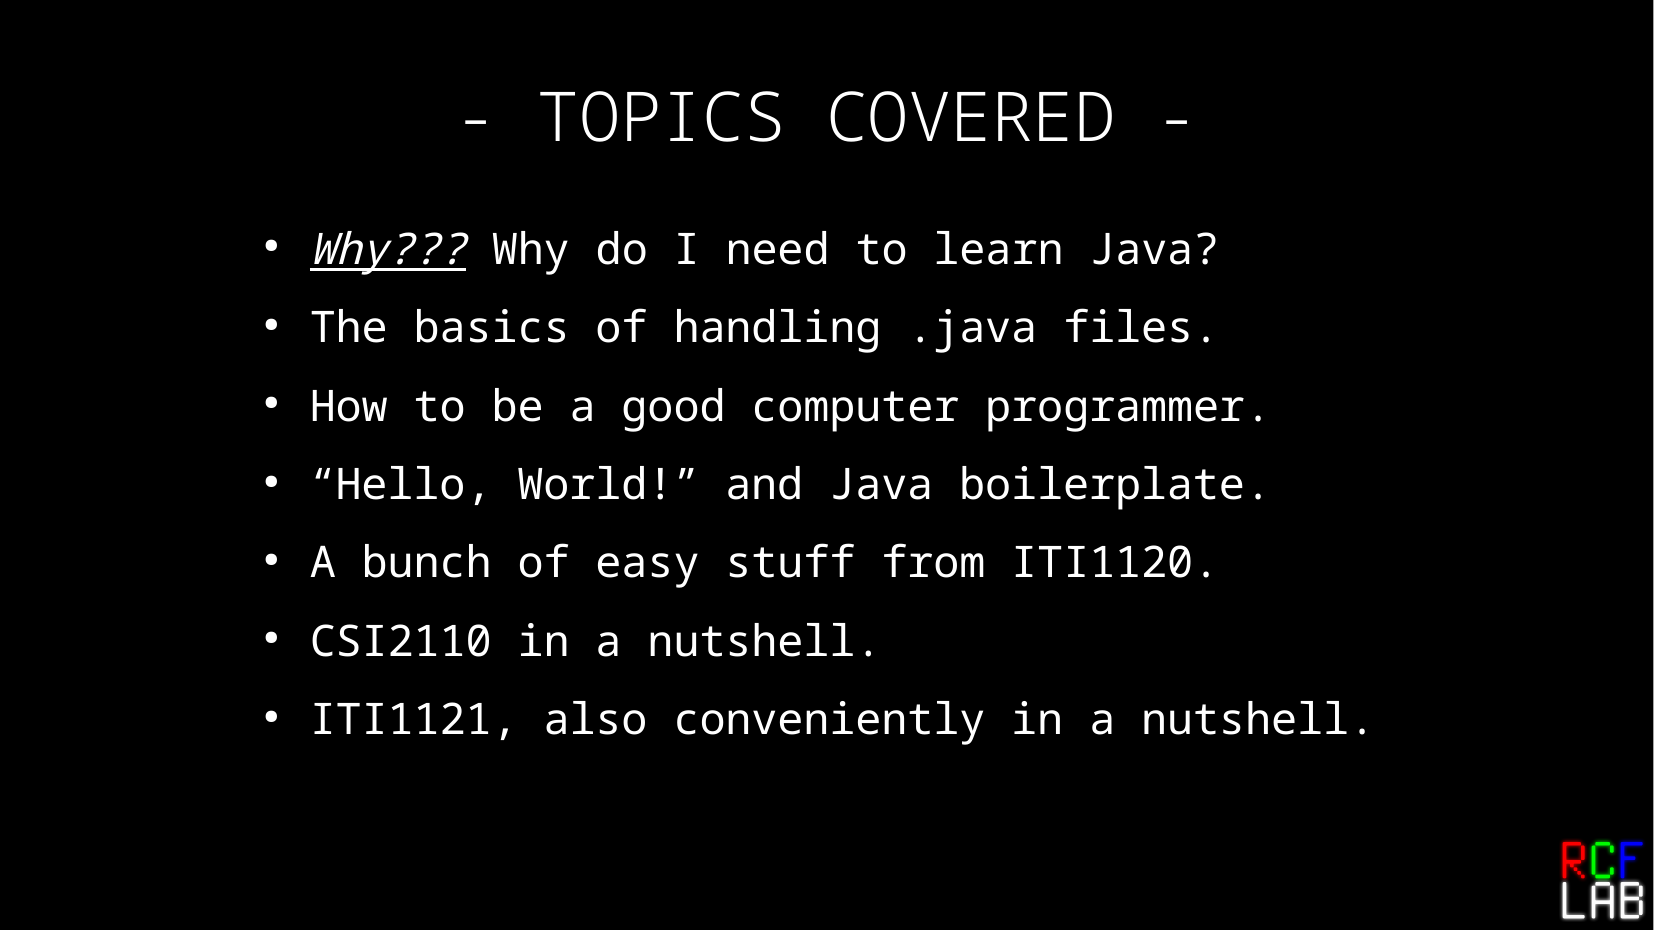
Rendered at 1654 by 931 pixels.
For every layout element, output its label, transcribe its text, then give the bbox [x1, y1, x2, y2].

list Why??? Why do I need to learn Java? The basics of handling .java files. How to be a good computer programmer. “Hello, World!” and Java boilerplate. A bunch of easy stuff from ITI1120. CSI2110 in a nutshell. ITI1121, also conveniently in a nutshell. [248, 217, 1406, 758]
picture [1559, 838, 1646, 922]
title - TOPICS COVERED - [82, 37, 1571, 193]
